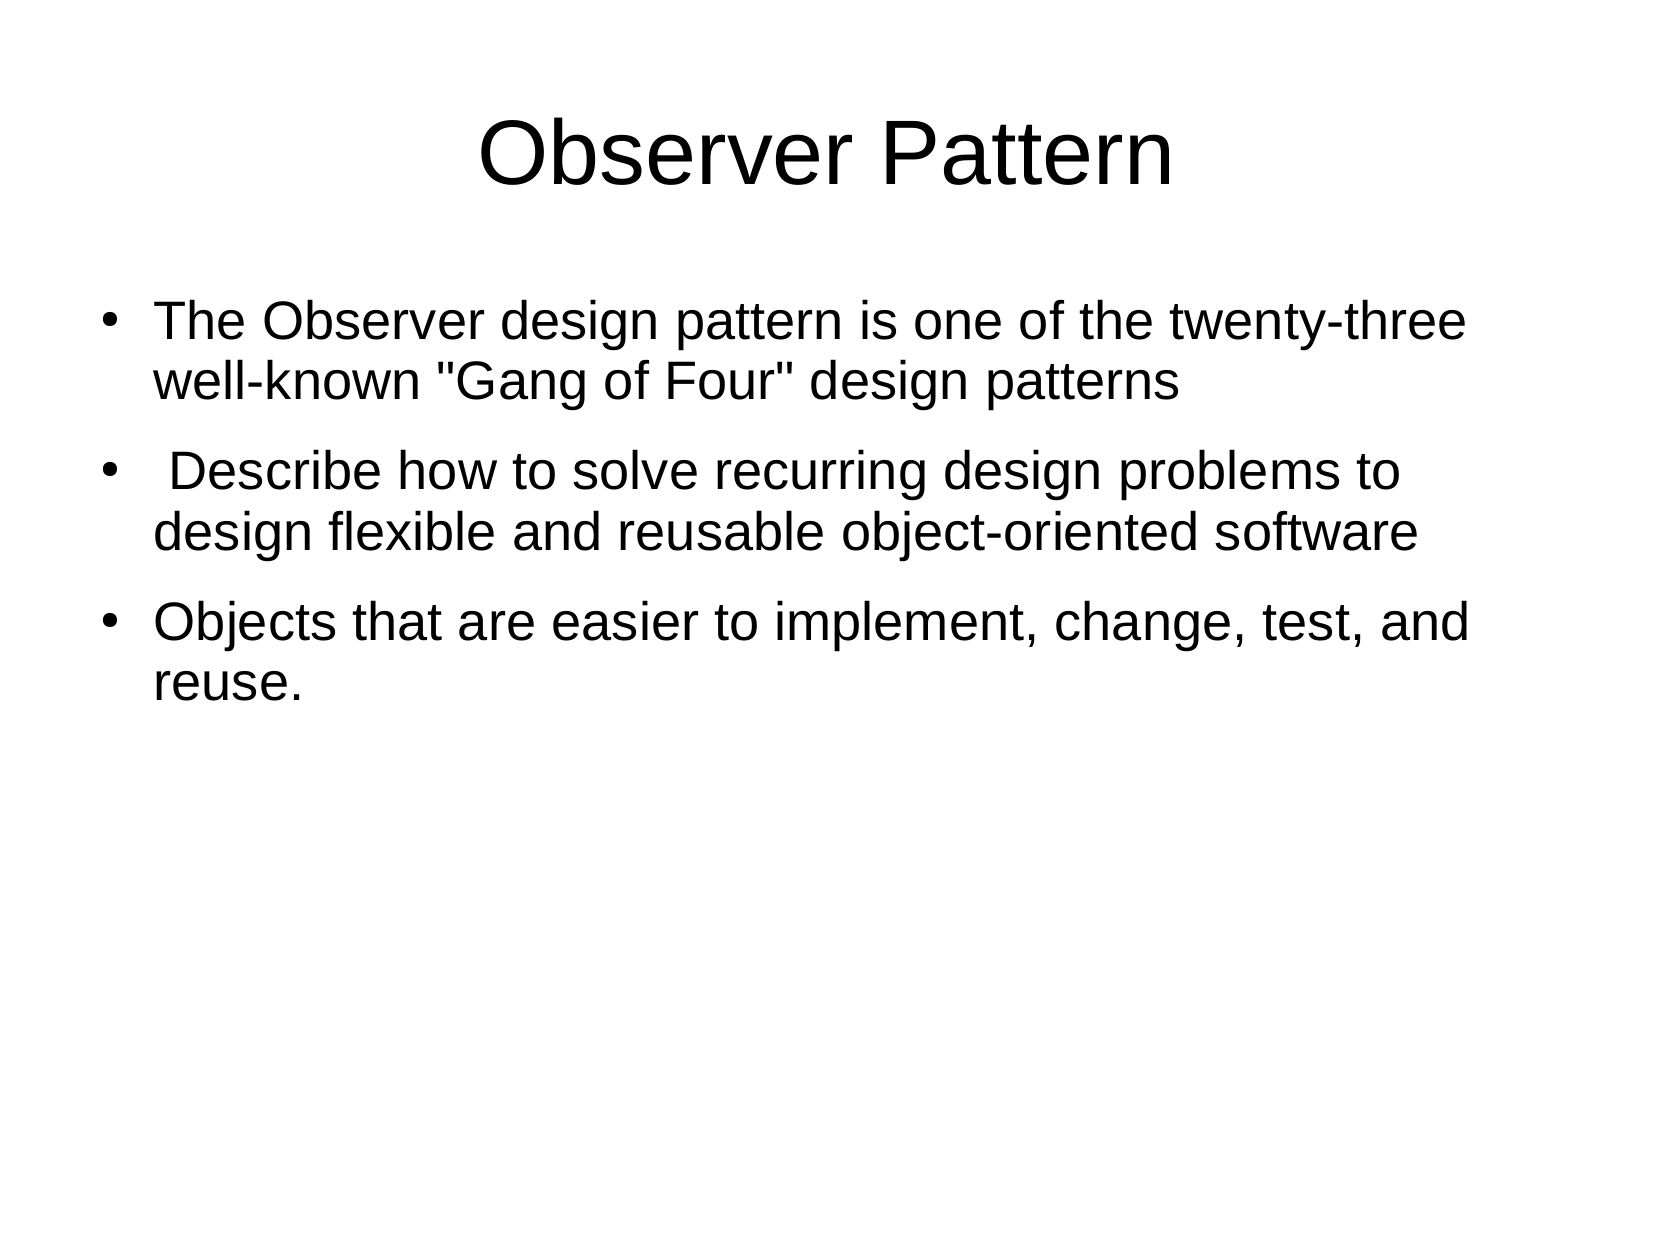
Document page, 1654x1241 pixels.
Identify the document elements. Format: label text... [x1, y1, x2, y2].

list The Observer design pattern is one of the twenty-three well-known "Gang of Four" design patterns Describe how to solve recurring design problems to design flexible and reusable object-oriented software Objects that are easier to implement, change, test, and reuse. [82, 290, 1571, 1010]
title Observer Pattern [82, 49, 1571, 257]
